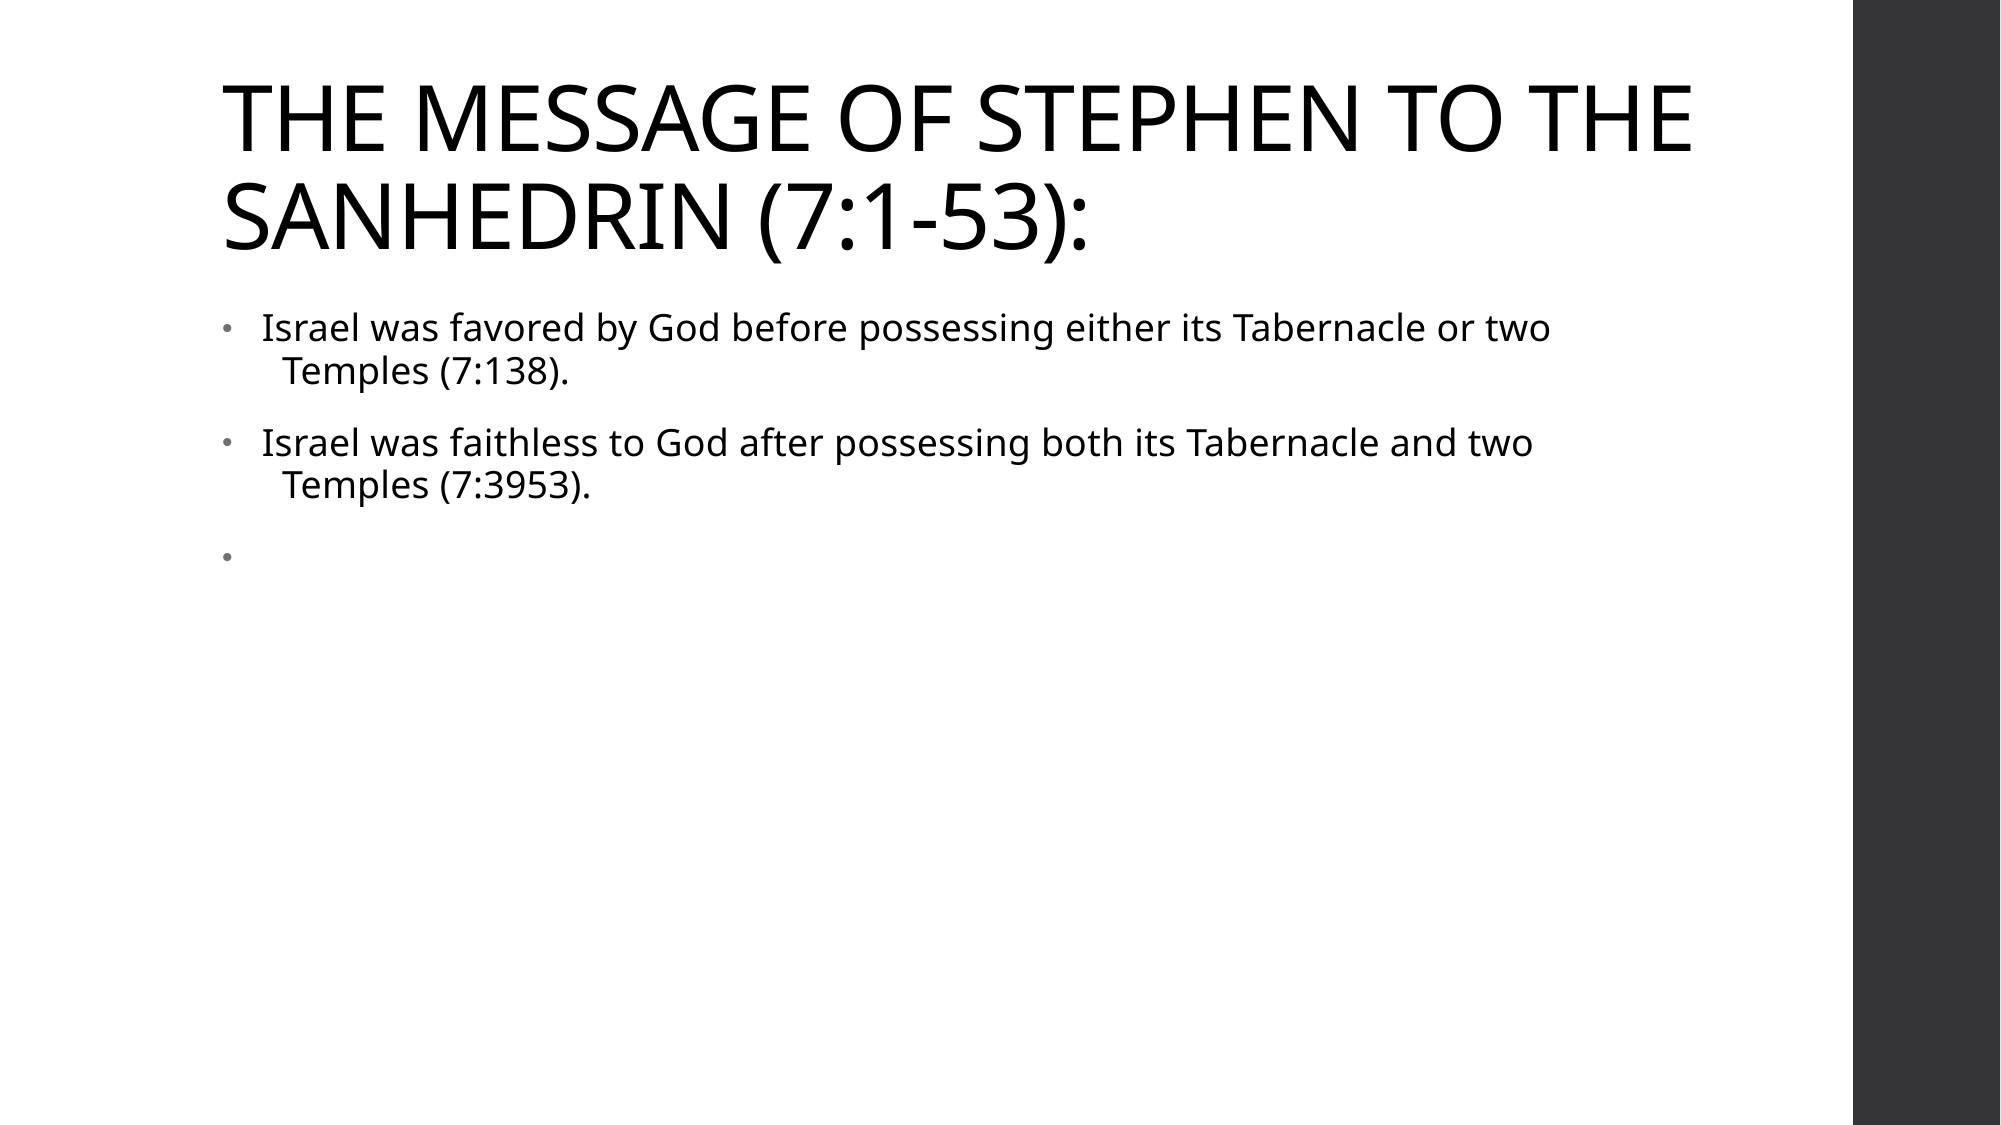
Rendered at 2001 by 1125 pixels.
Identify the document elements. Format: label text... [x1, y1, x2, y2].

title THE MESSAGE OF STEPHEN TO THE SANHEDRIN (7:1-53): [206, 60, 1797, 278]
list Israel was favored by God before possessing either its Tabernacle or two Temples (7:138). Israel was faithless to God after possessing both its Tabernacle and two Temples (7:3953). [206, 299, 1617, 1014]
